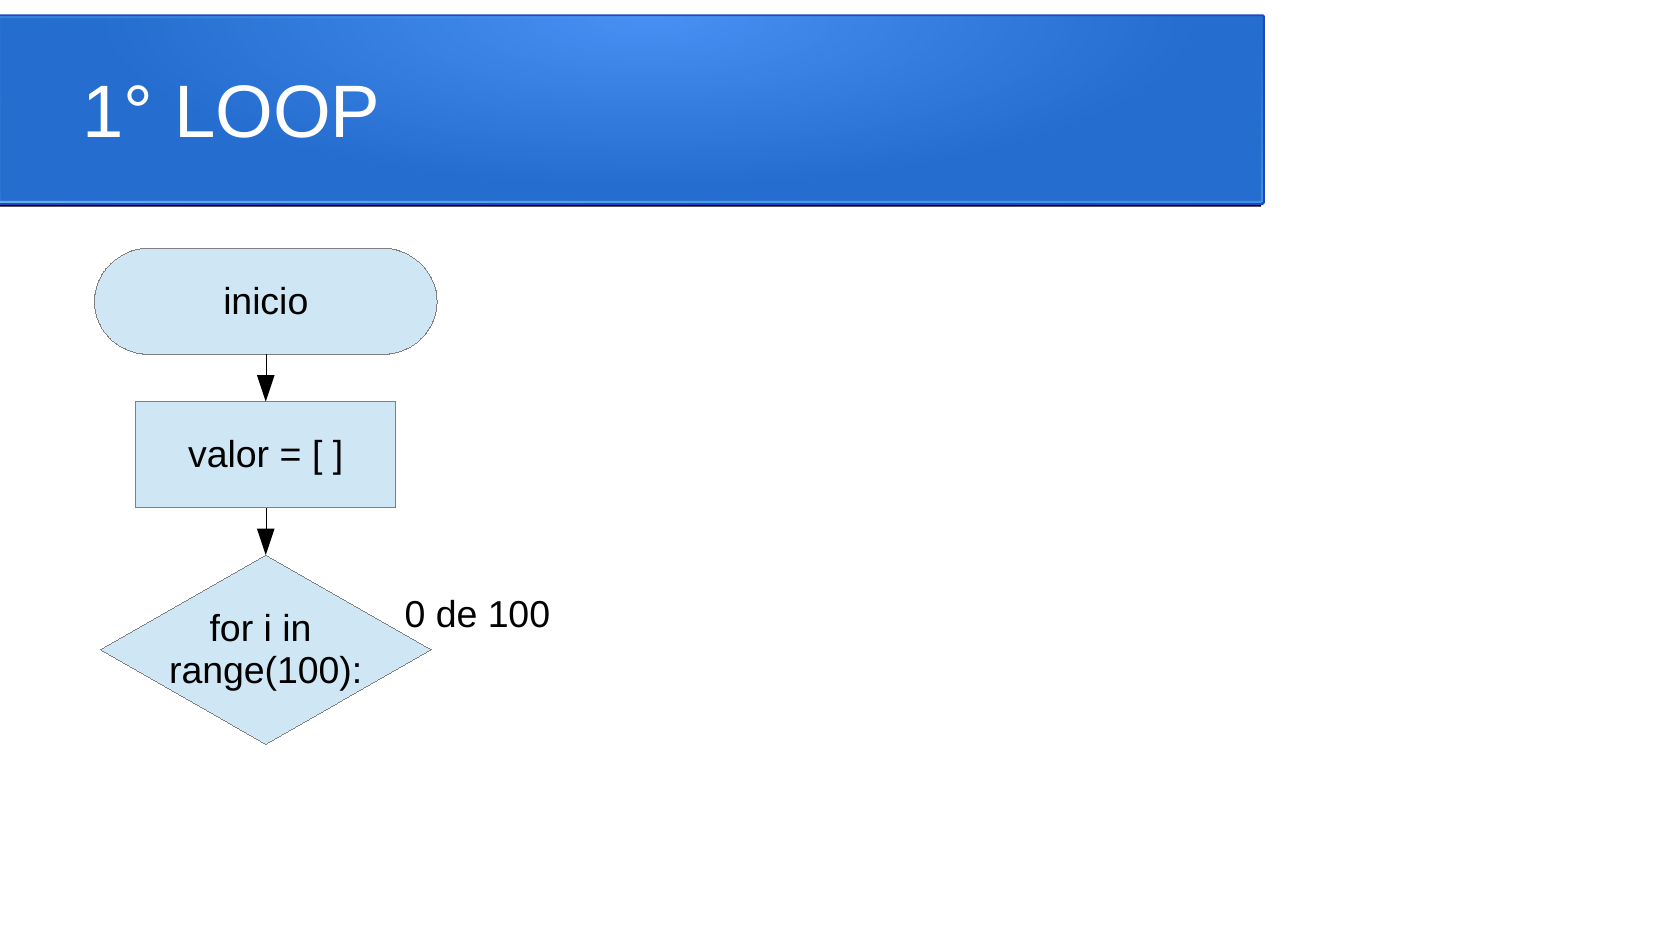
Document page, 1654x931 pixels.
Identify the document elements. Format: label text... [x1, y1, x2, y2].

text_box 0 de 100 [389, 586, 615, 686]
title 1° LOOP [82, 35, 1235, 189]
text_box for i in range(100): [100, 555, 389, 745]
text_box valor = [ ] [135, 401, 396, 508]
text_box inicio [94, 248, 438, 355]
